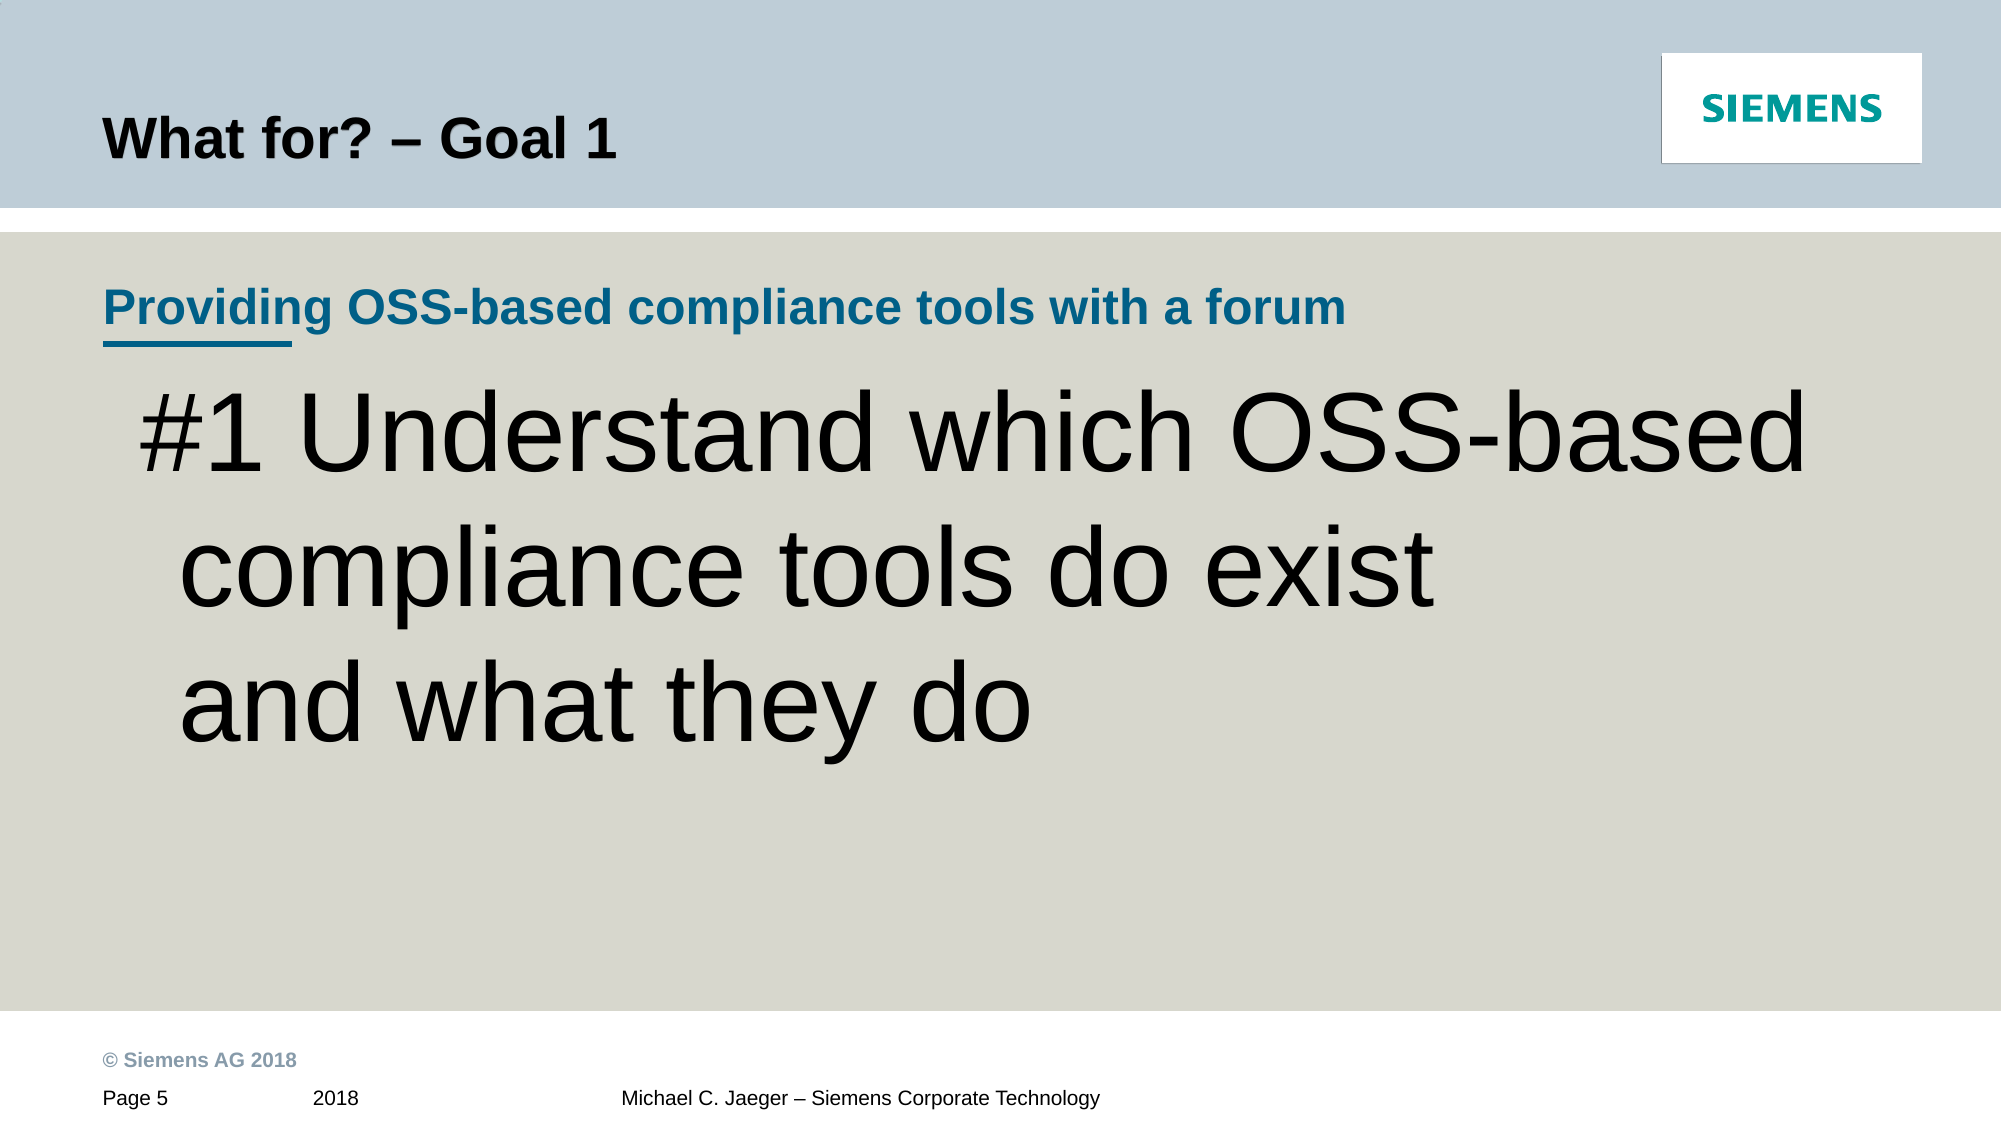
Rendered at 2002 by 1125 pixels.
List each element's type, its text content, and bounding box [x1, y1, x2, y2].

text_box #1 Understand which OSS-based compliance tools do exist and what they do [103, 359, 1935, 764]
text_box Providing OSS-based compliance tools with a forum [102, 273, 1690, 335]
title What for? – Goal 1 [0, 0, 2001, 209]
text_box [0, 232, 2001, 1011]
